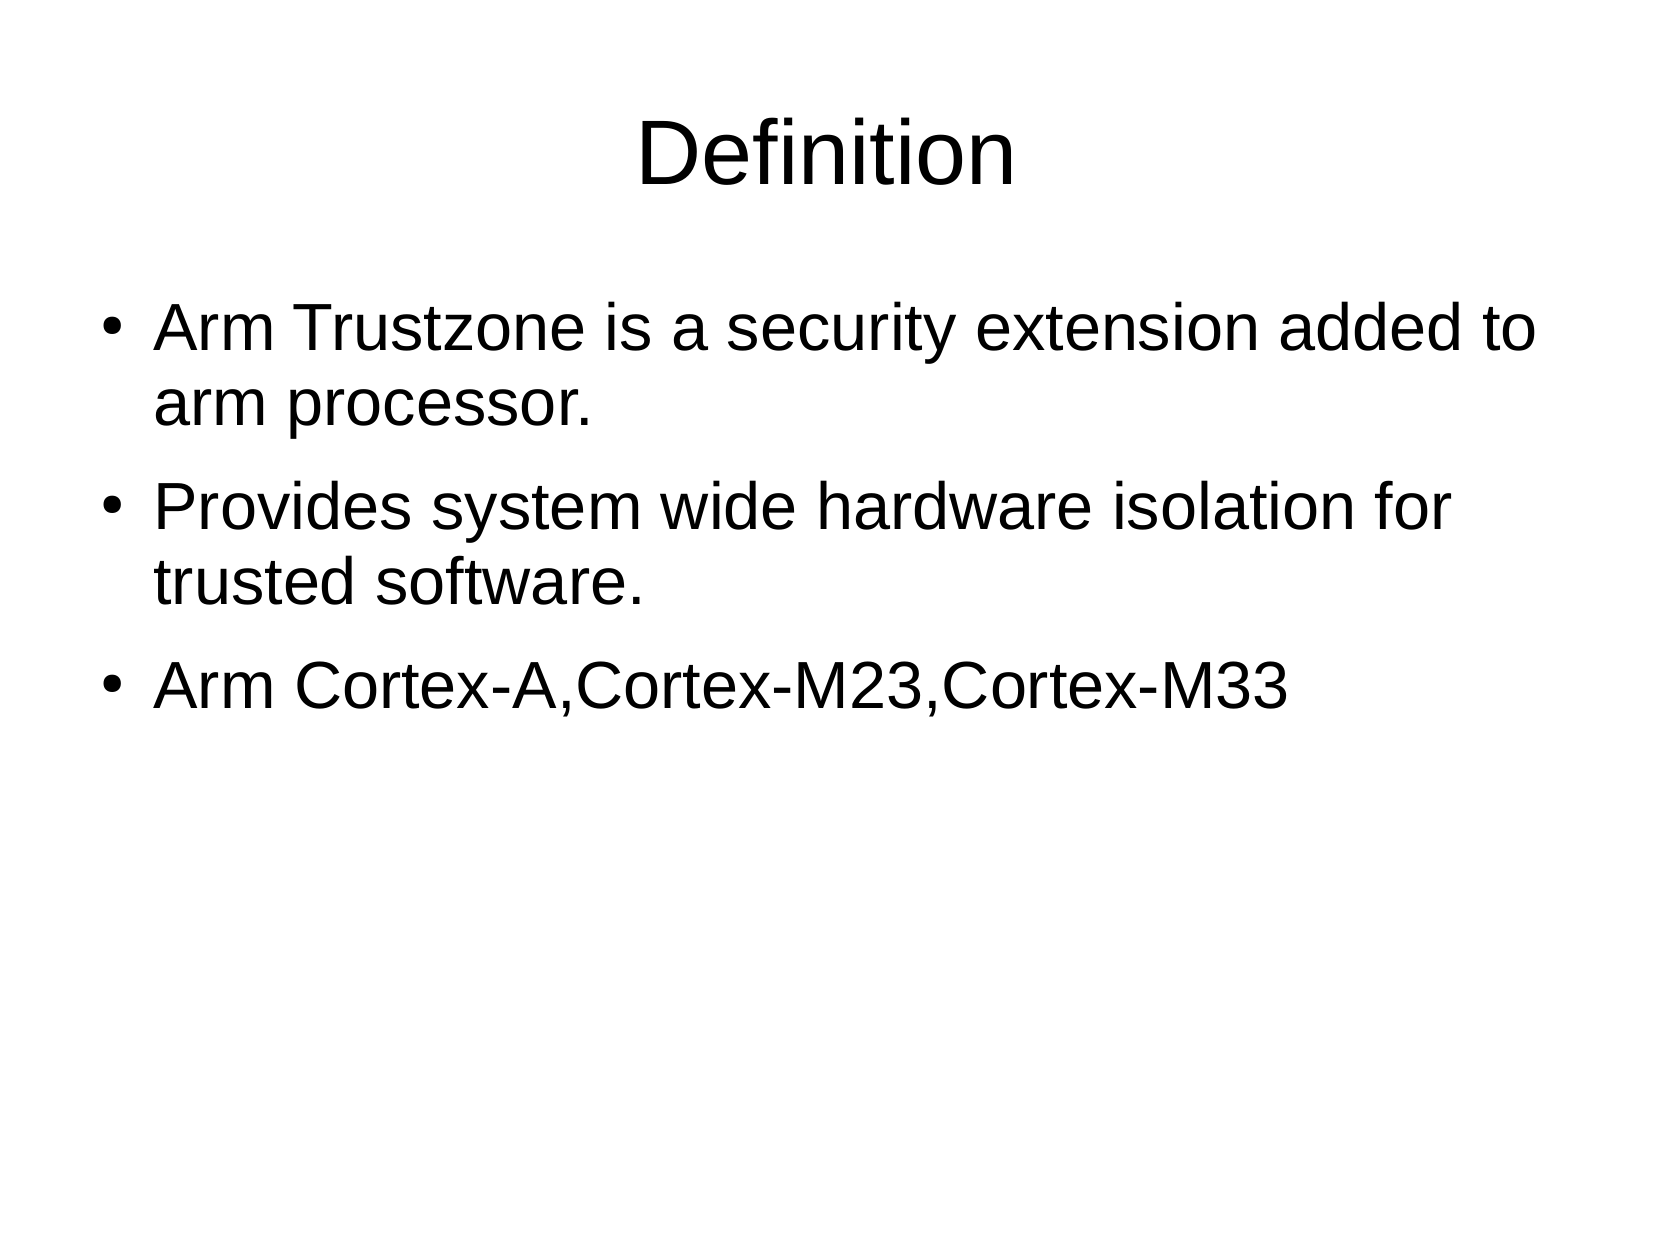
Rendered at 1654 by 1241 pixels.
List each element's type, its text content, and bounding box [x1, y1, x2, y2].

title Definition [82, 49, 1571, 257]
list Arm Trustzone is a security extension added to arm processor. Provides system wide hardware isolation for trusted software. Arm Cortex-A,Cortex-M23,Cortex-M33 [82, 290, 1571, 1010]
